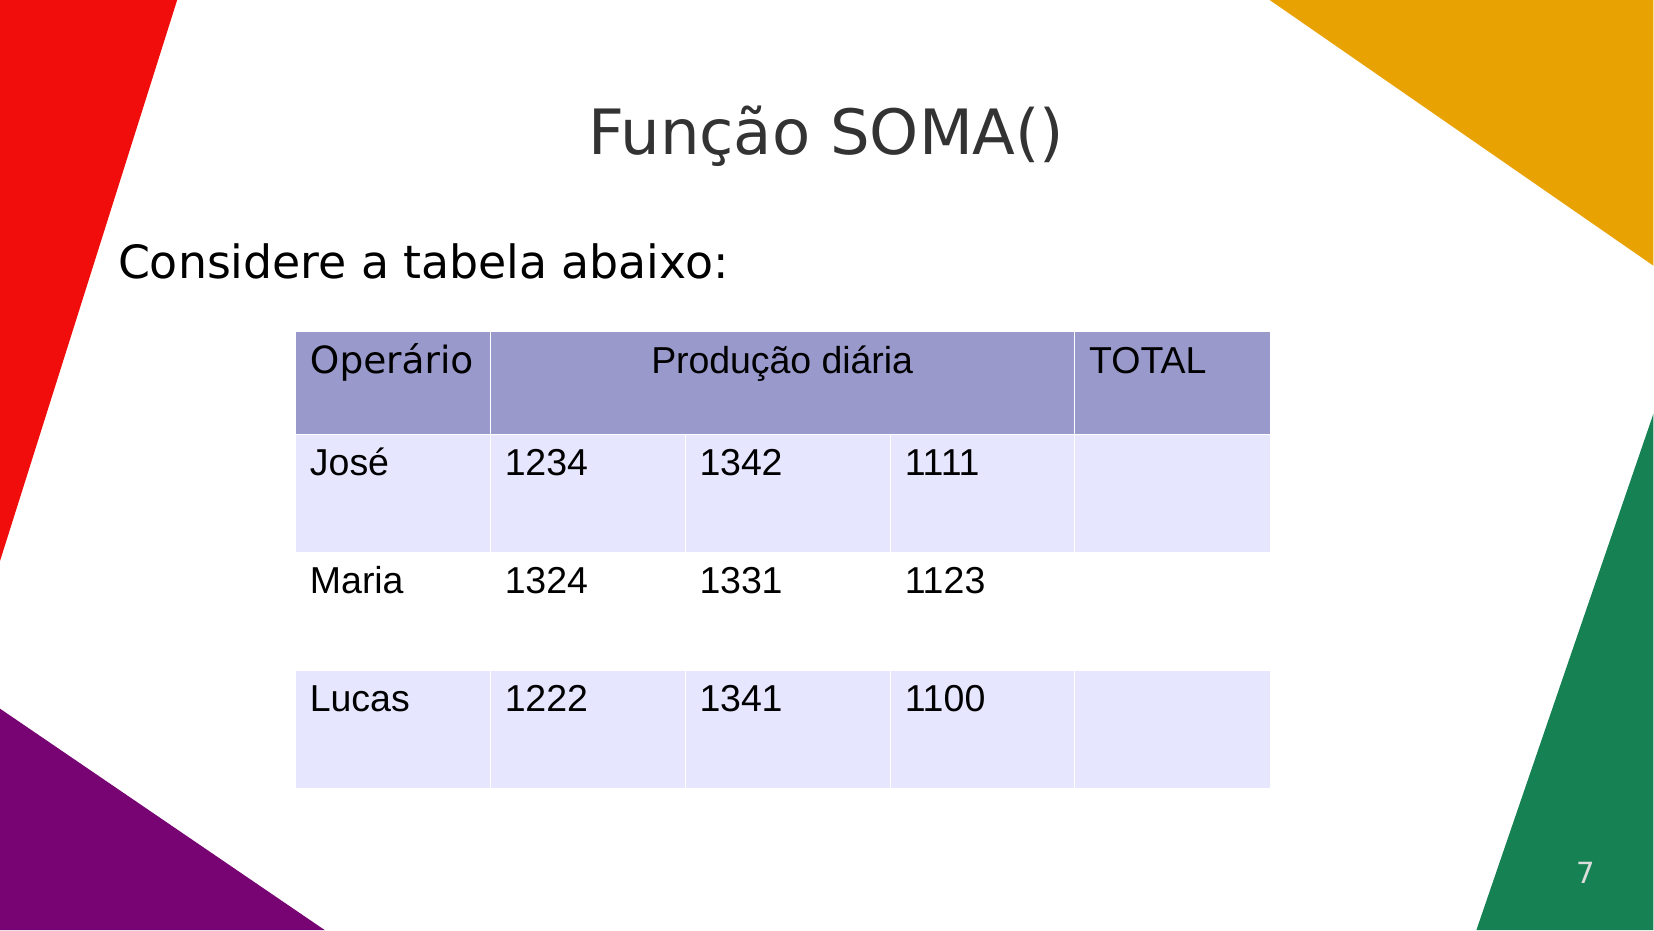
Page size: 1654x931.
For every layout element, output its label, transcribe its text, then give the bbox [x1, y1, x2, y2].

table_cell 1342 [686, 435, 890, 552]
table_cell 1331 [686, 553, 890, 670]
table_cell 1341 [686, 671, 890, 788]
table_cell 1222 [491, 671, 685, 788]
table_cell 1324 [491, 553, 685, 670]
table_header Produção diária [491, 332, 1074, 434]
table_cell 1111 [891, 435, 1074, 552]
table_cell [296, 789, 490, 861]
table_cell [686, 789, 890, 861]
title Função SOMA() [118, 59, 1536, 207]
table_cell [491, 789, 685, 861]
table_cell [1075, 435, 1270, 552]
table_cell Lucas [296, 671, 490, 788]
table_cell [1075, 789, 1270, 861]
table_cell [1075, 671, 1270, 788]
table_header Operário [296, 332, 490, 434]
table_cell [891, 789, 1074, 861]
table_cell [1075, 553, 1270, 670]
table_header TOTAL [1075, 332, 1270, 434]
table_cell 1100 [891, 671, 1074, 788]
table_cell 1234 [491, 435, 685, 552]
table_cell José [296, 435, 490, 552]
list Considere a tabela abaixo: [118, 236, 1536, 827]
table_cell Maria [296, 553, 490, 670]
table_cell 1123 [891, 553, 1074, 670]
